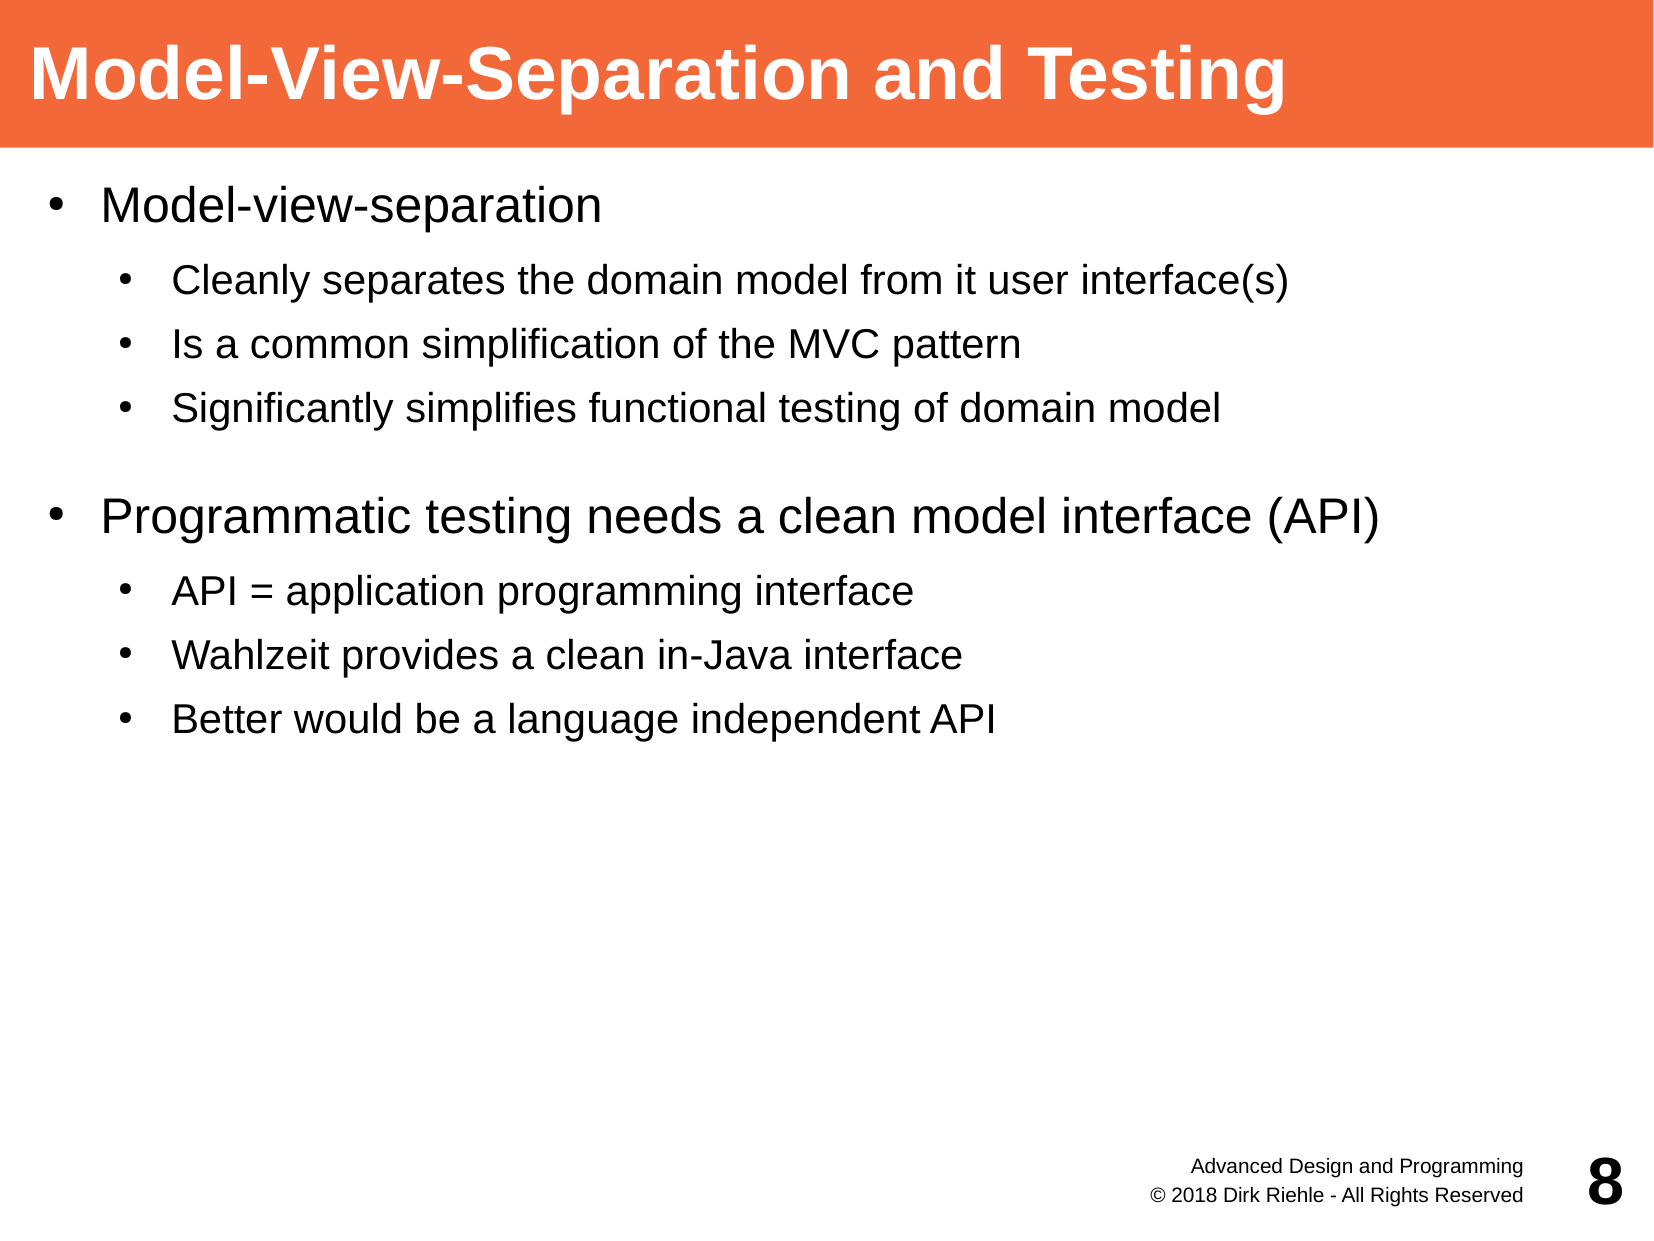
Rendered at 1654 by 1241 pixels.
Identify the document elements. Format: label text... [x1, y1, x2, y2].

list Model-view-separation Cleanly separates the domain model from it user interface(s) Is a common simplification of the MVC pattern Significantly simplifies functional testing of domain model Programmatic testing needs a clean model interface (API) API = application programming interface Wahlzeit provides a clean in-Java interface Better would be a language independent API [29, 177, 1625, 1063]
title Model-View-Separation and Testing [0, 0, 1654, 148]
